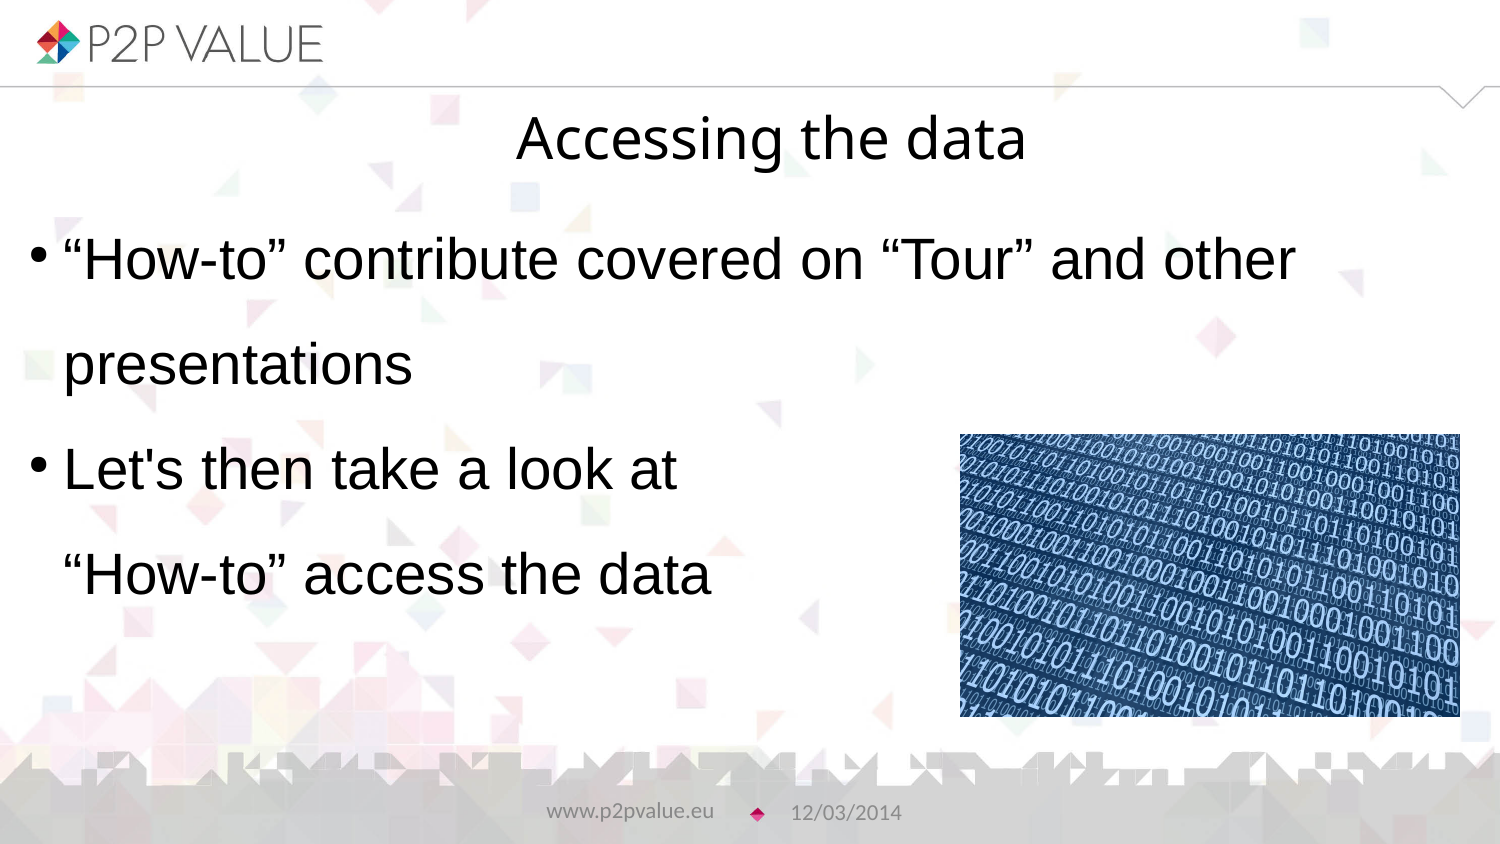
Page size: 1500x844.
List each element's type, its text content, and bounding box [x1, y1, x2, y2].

subtitle “How-to” contribute covered on “Tour” and other presentations Let's then take a look at “How-to” access the data [15, 180, 1496, 736]
title Accessing the data [105, 92, 1441, 180]
slide_number 12/03/2014 [777, 788, 1470, 834]
text_box www.p2pvalue.eu [540, 789, 759, 829]
picture [0, 0, 1500, 844]
